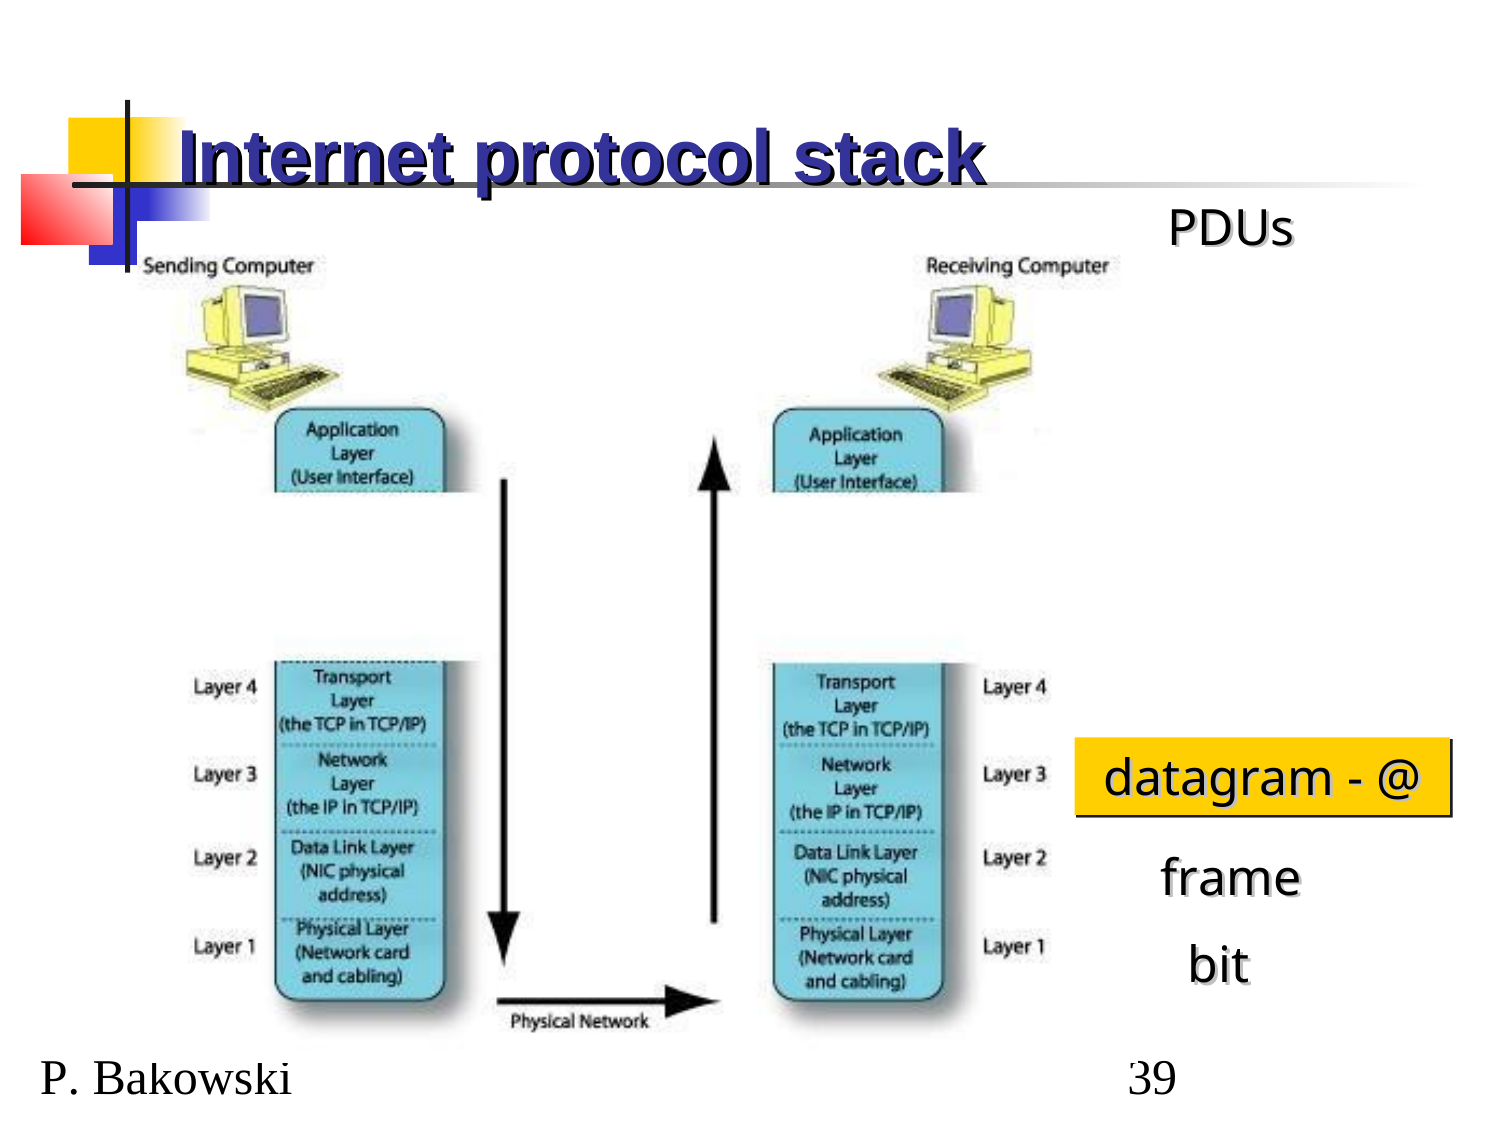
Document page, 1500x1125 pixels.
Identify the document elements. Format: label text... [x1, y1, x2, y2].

text_box frame [1087, 837, 1376, 913]
text_box datagram - @ [1062, 737, 1463, 813]
text_box PDUs [1087, 187, 1376, 263]
picture [137, 221, 1138, 1063]
text_box bit [1074, 924, 1363, 1001]
title Internet protocol stack [162, 99, 1400, 288]
